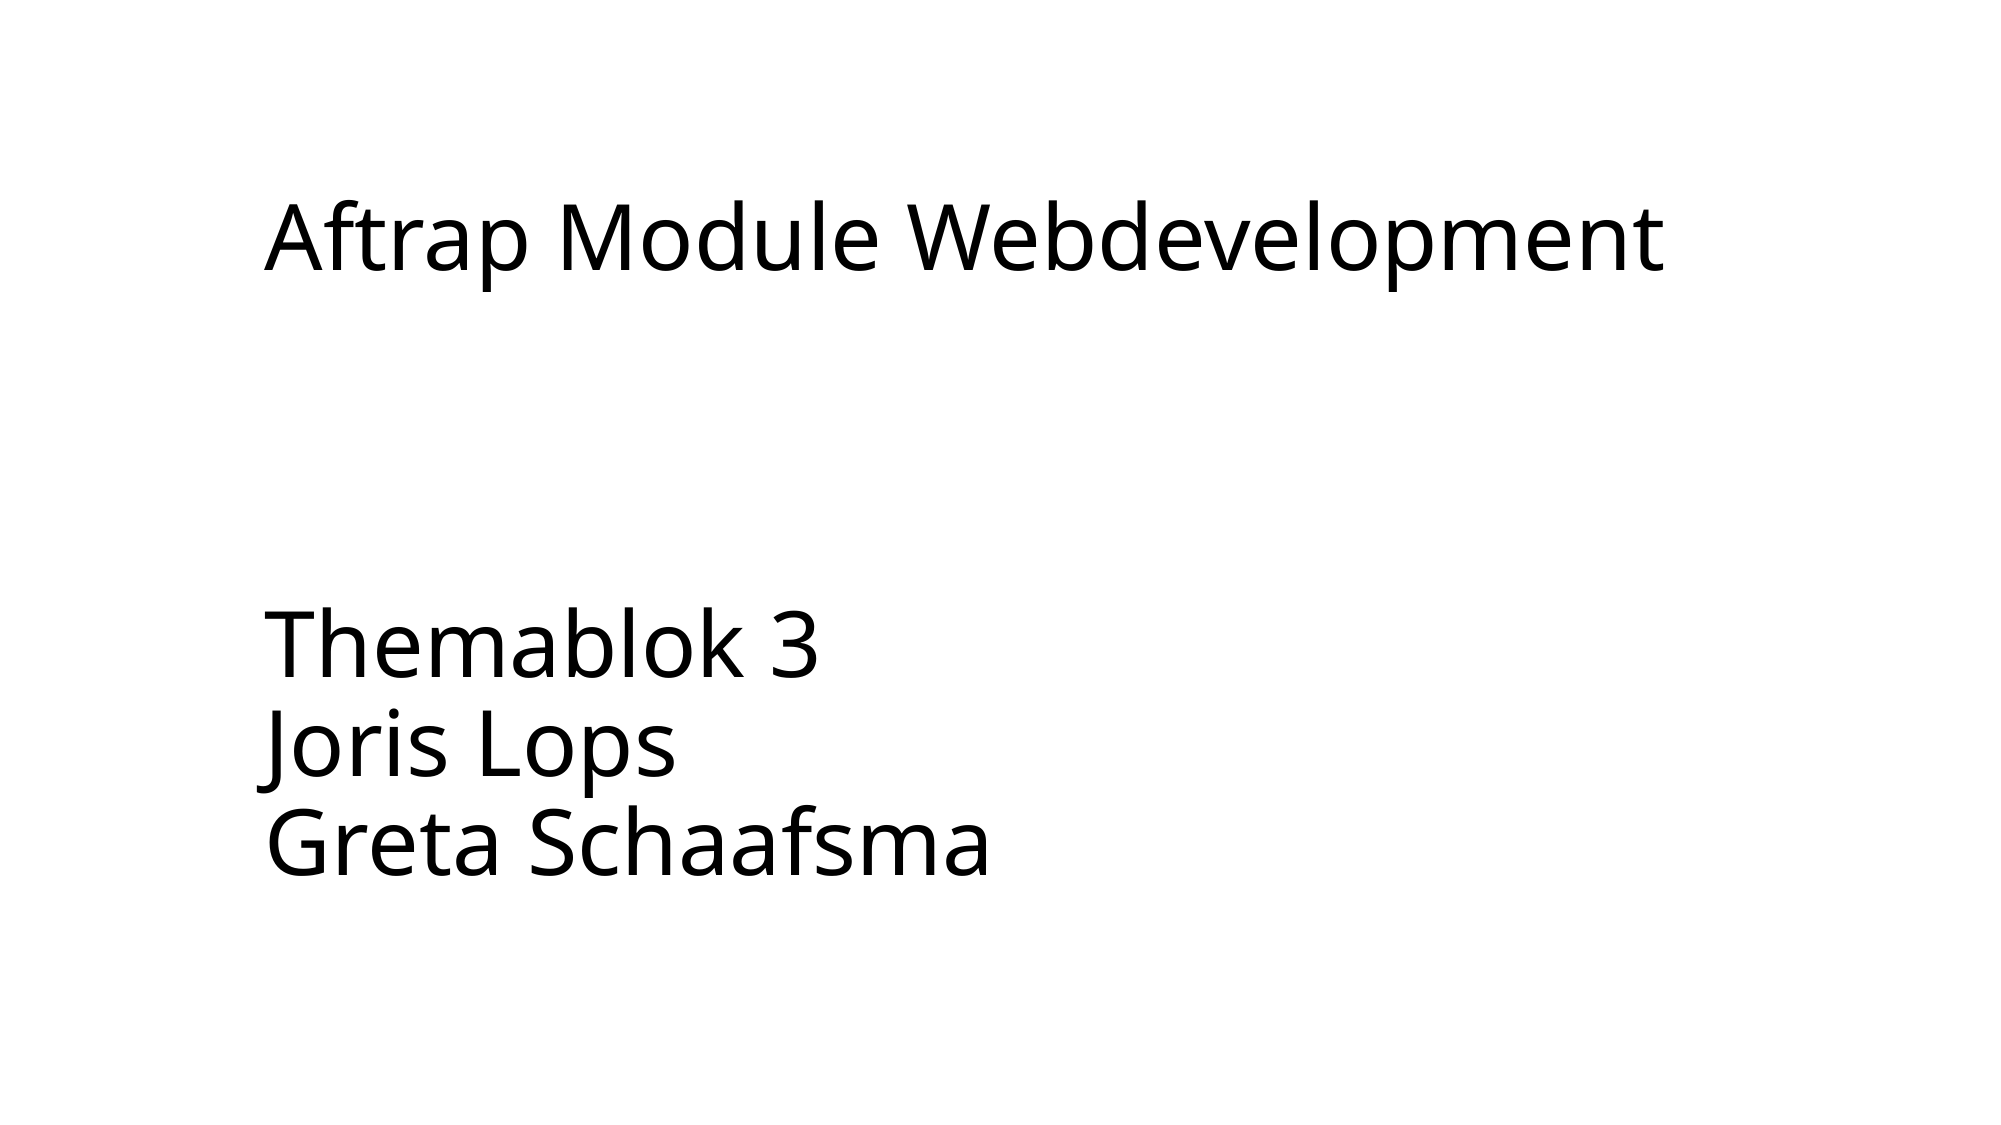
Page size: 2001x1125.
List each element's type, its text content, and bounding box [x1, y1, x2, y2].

subtitle Themablok 3 Joris Lops Greta Schaafsma [249, 590, 1750, 863]
title Aftrap Module Webdevelopment [249, 184, 1750, 576]
